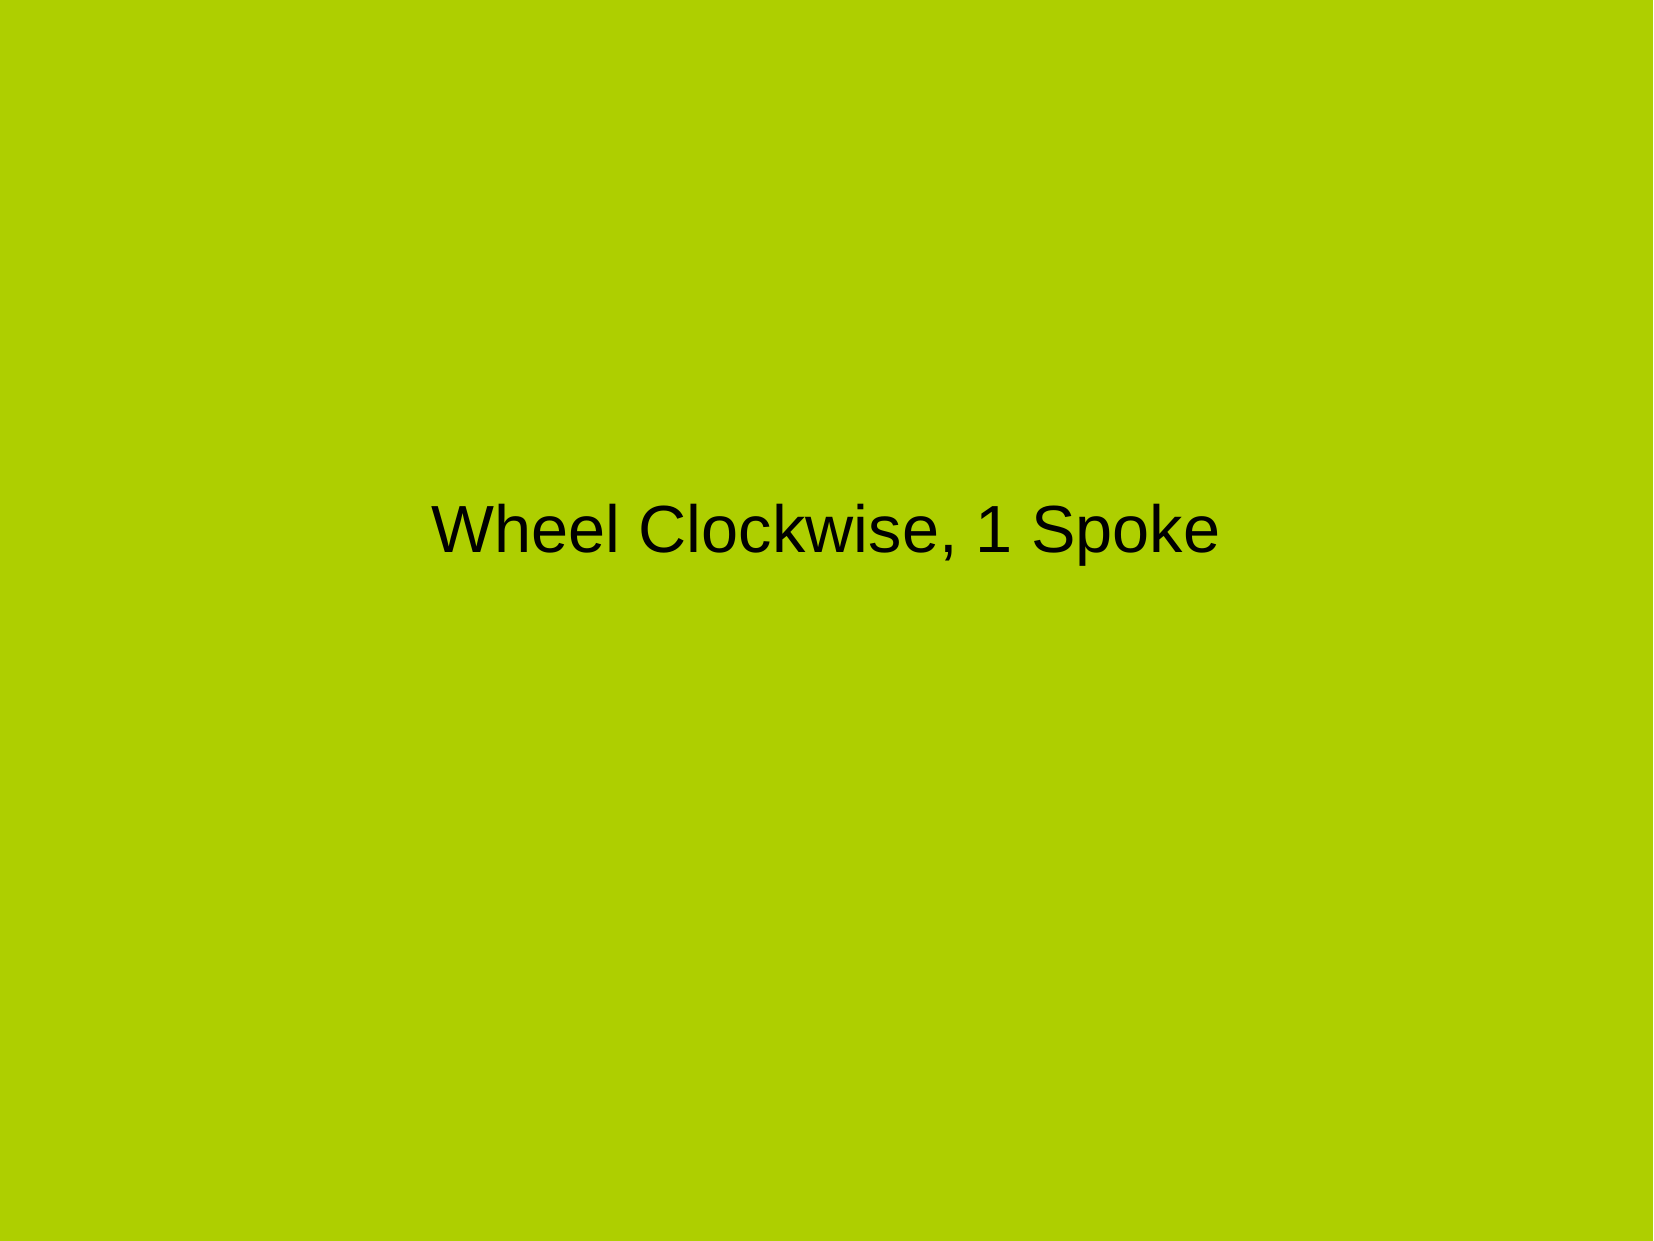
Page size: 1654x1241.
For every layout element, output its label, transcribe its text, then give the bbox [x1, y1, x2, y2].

subtitle Wheel Clockwise, 1 Spoke [82, 49, 1571, 1010]
